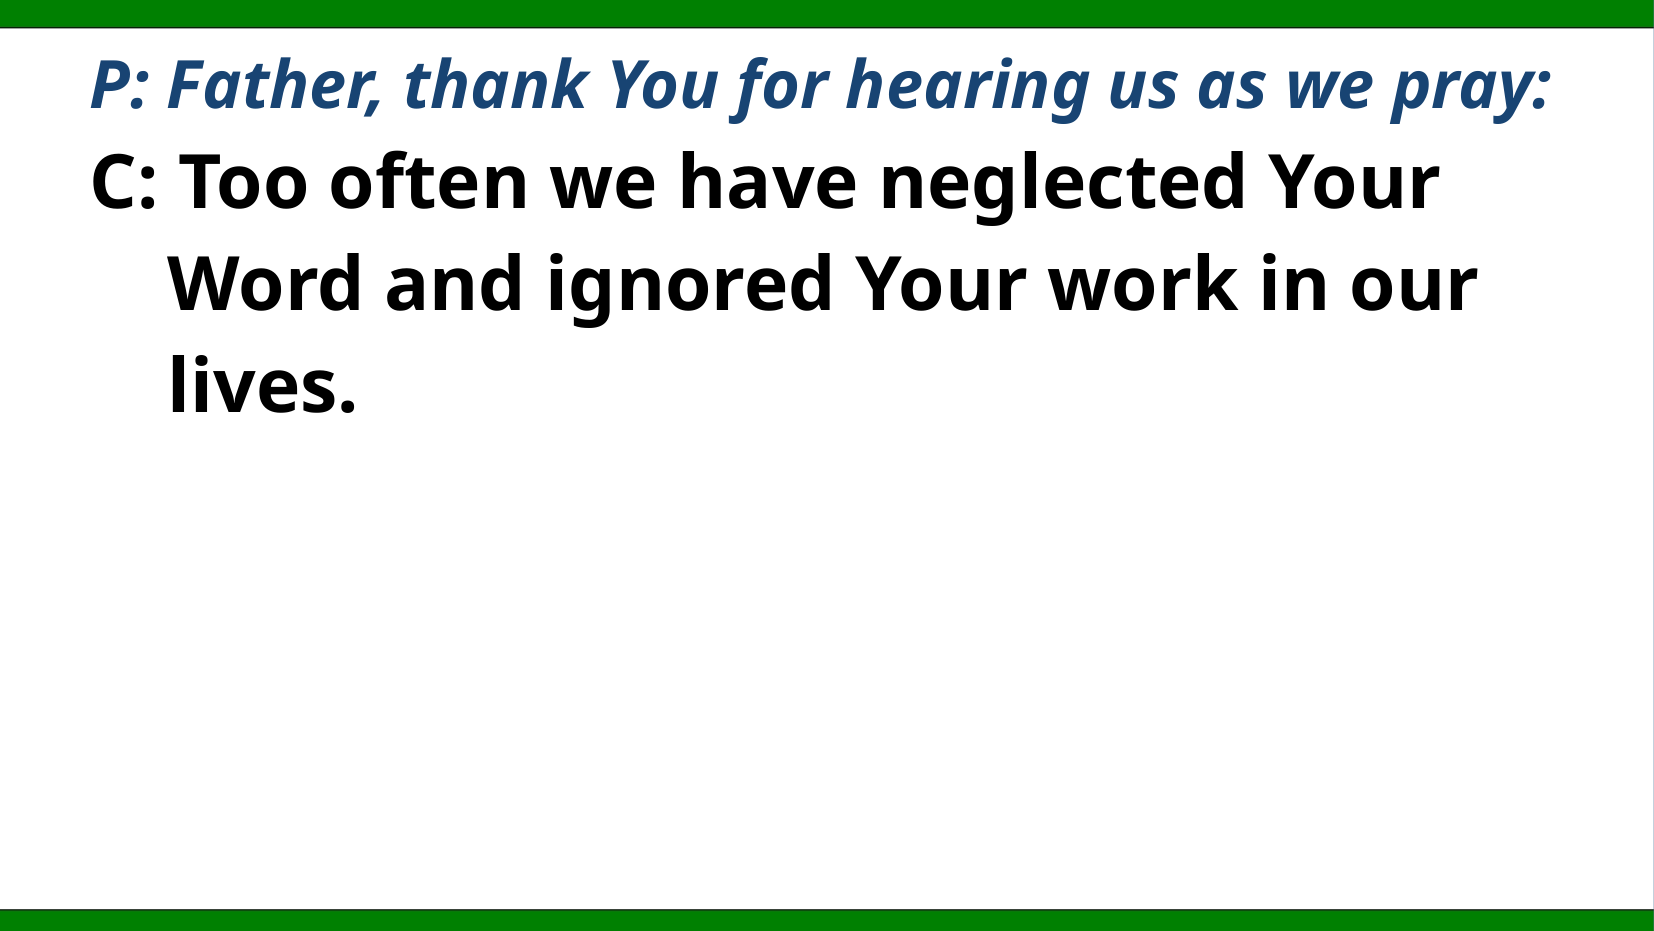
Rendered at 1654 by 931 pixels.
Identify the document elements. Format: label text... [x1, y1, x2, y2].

text_box P: Father, thank You for hearing us as we pray: C: Too often we have neglected Your Word and ignored Your work in our lives. [75, 30, 1591, 433]
picture [0, 0, 1654, 931]
